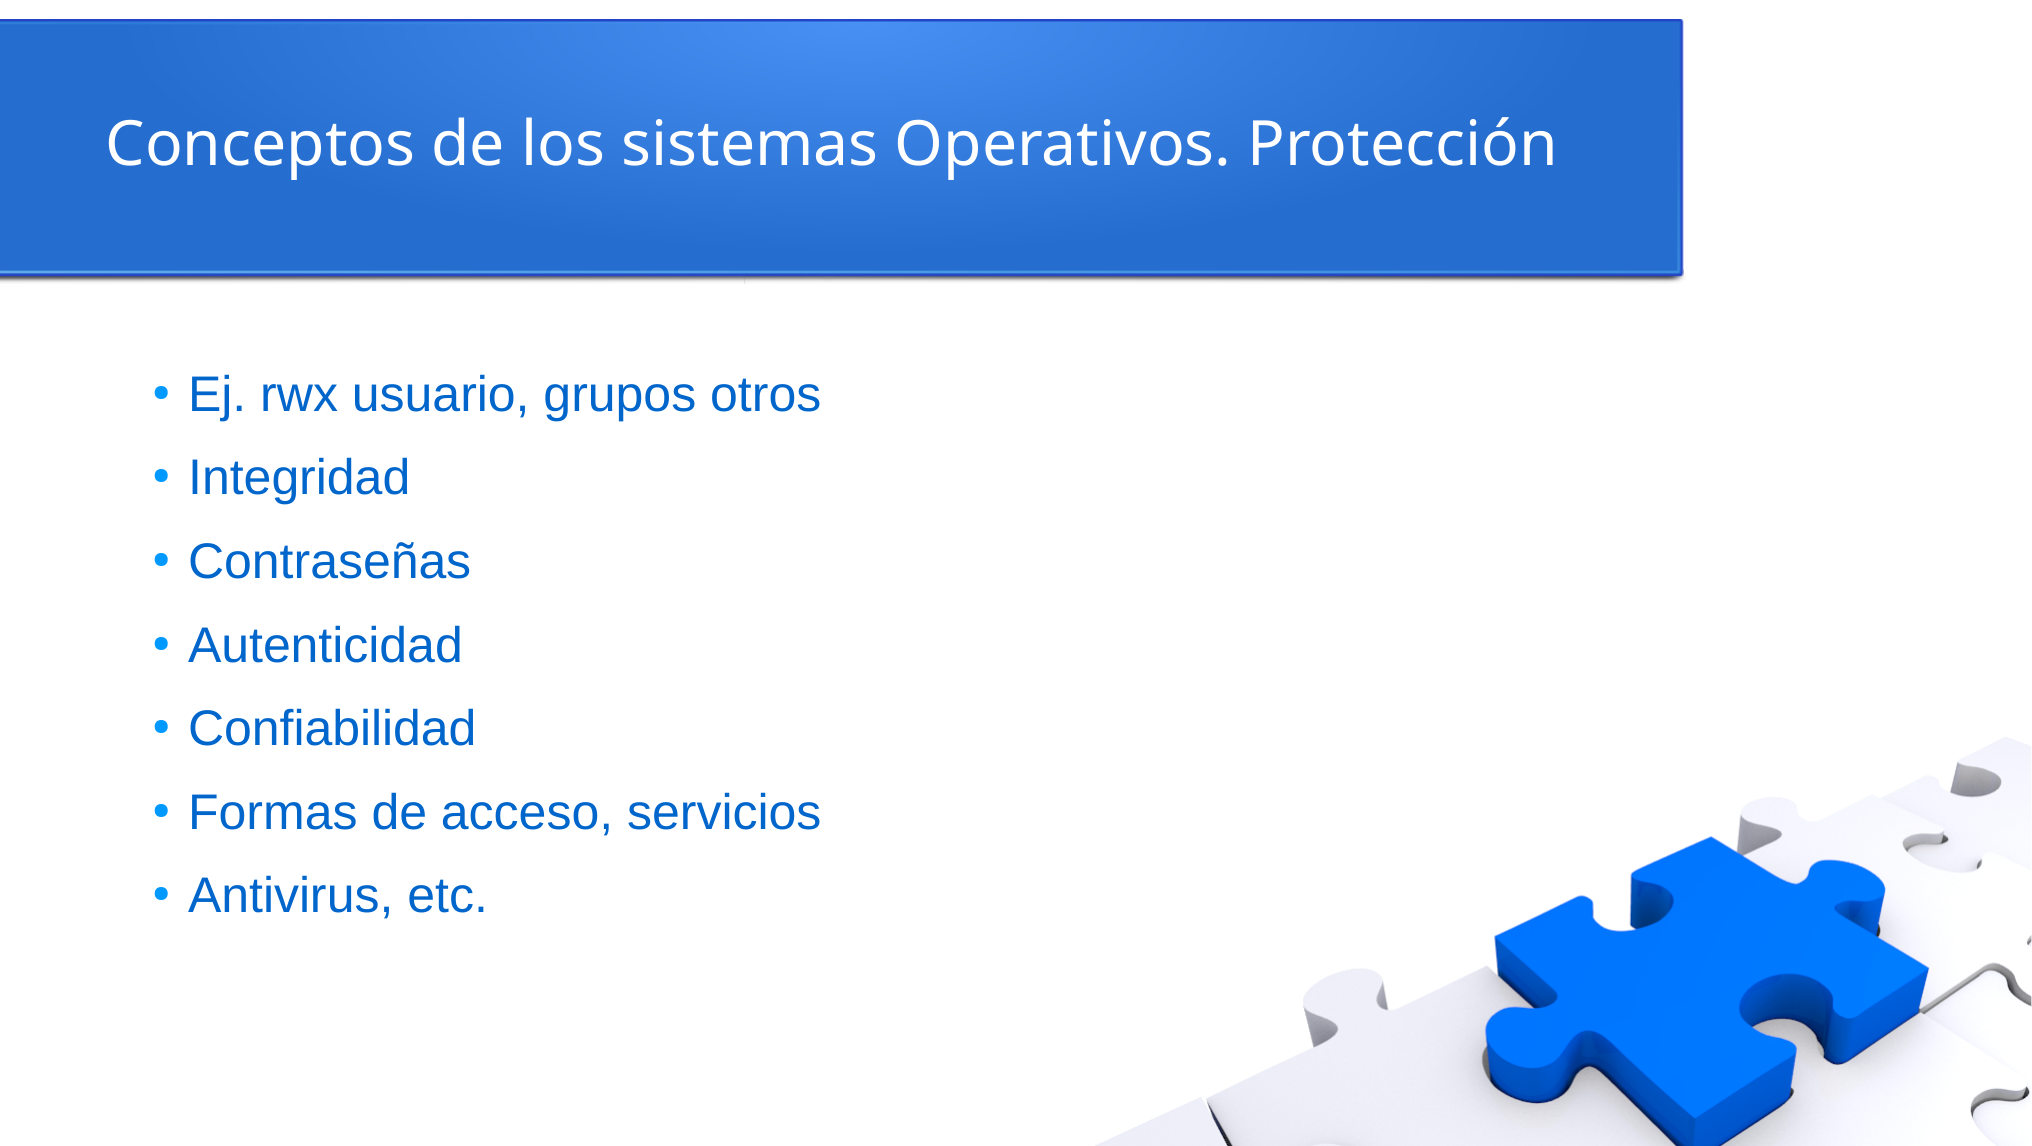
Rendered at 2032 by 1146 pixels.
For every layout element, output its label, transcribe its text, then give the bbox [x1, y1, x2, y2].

title Conceptos de los sistemas Operativos. Protección [0, 45, 1666, 237]
picture [0, 19, 1689, 284]
picture [1071, 605, 2032, 1146]
text_box Ej. rwx usuario, grupos otros Integridad Contraseñas Autenticidad Confiabilidad Formas de acceso, servicios Antivirus, etc. [137, 330, 1288, 981]
